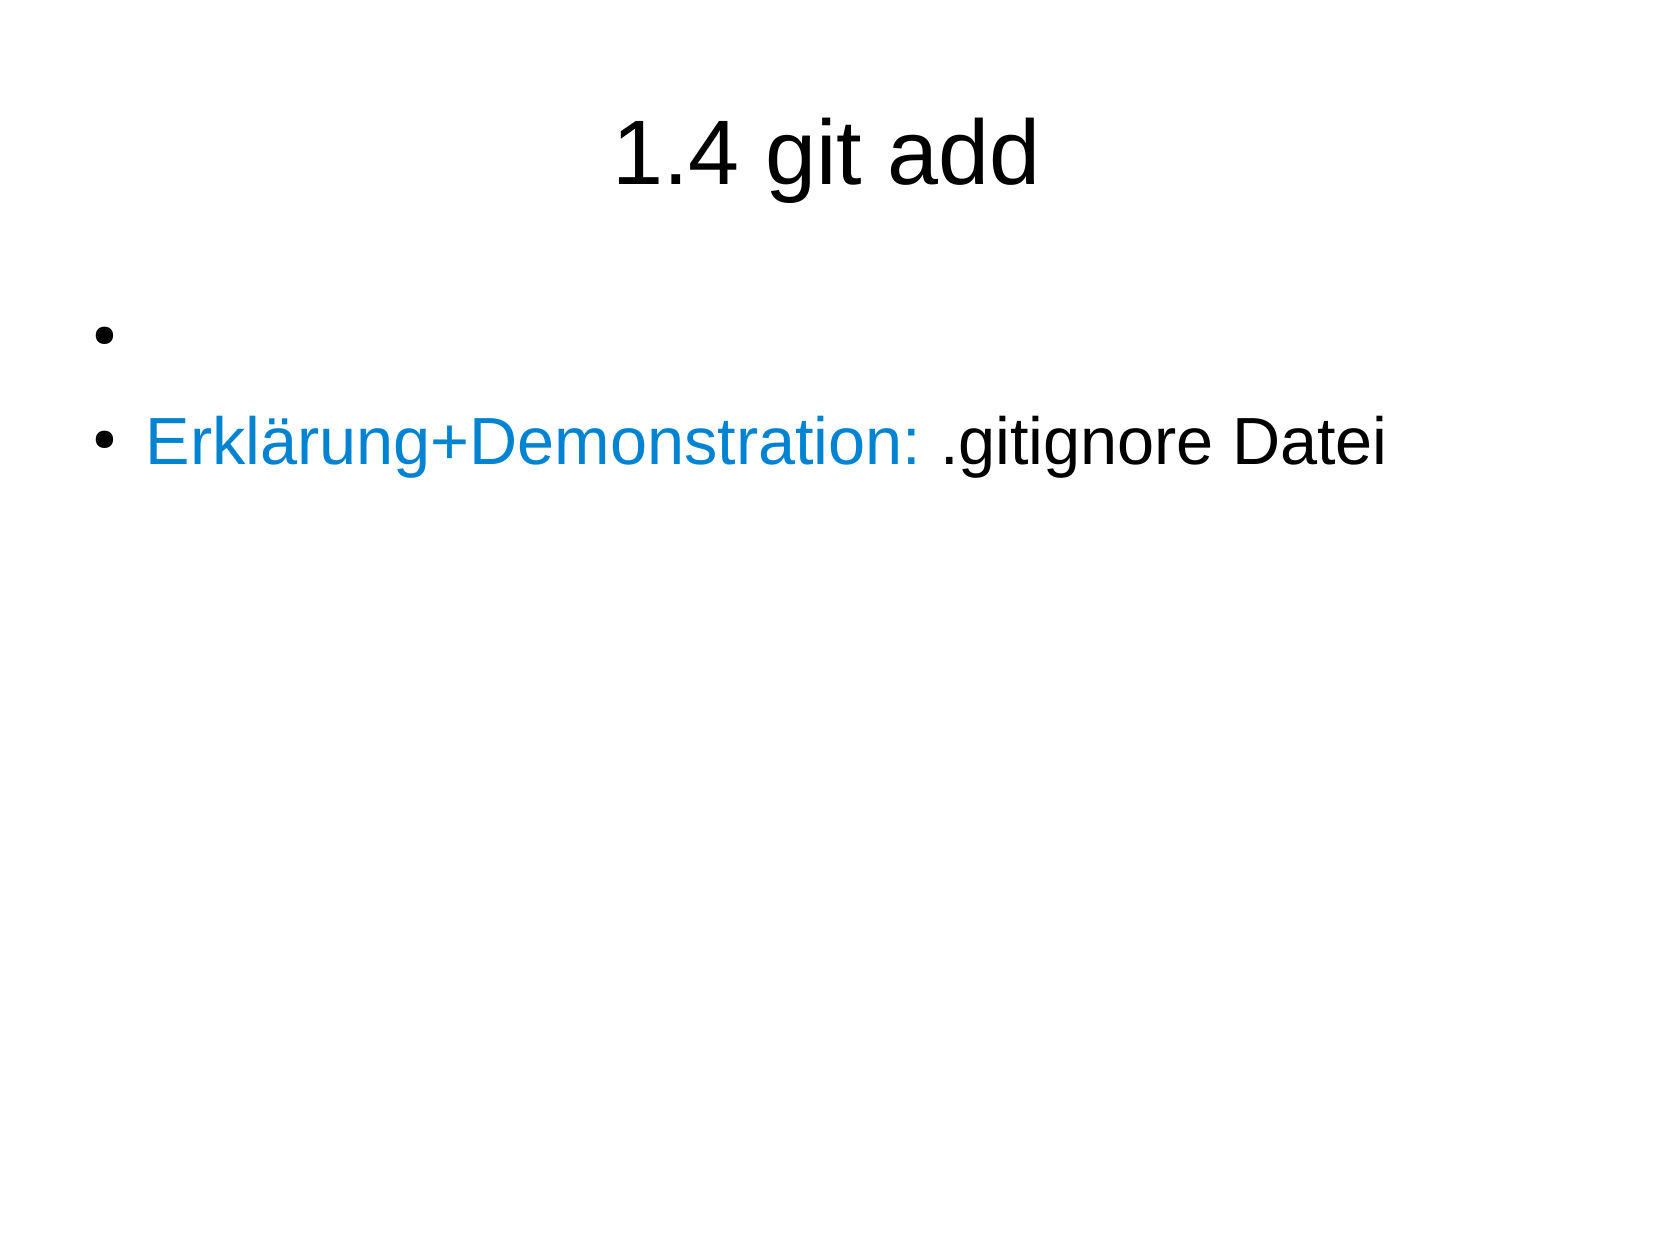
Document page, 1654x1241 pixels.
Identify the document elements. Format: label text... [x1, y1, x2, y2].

list Erklärung+Demonstration: .gitignore Datei [74, 300, 1531, 1020]
title 1.4 git add [82, 49, 1571, 257]
